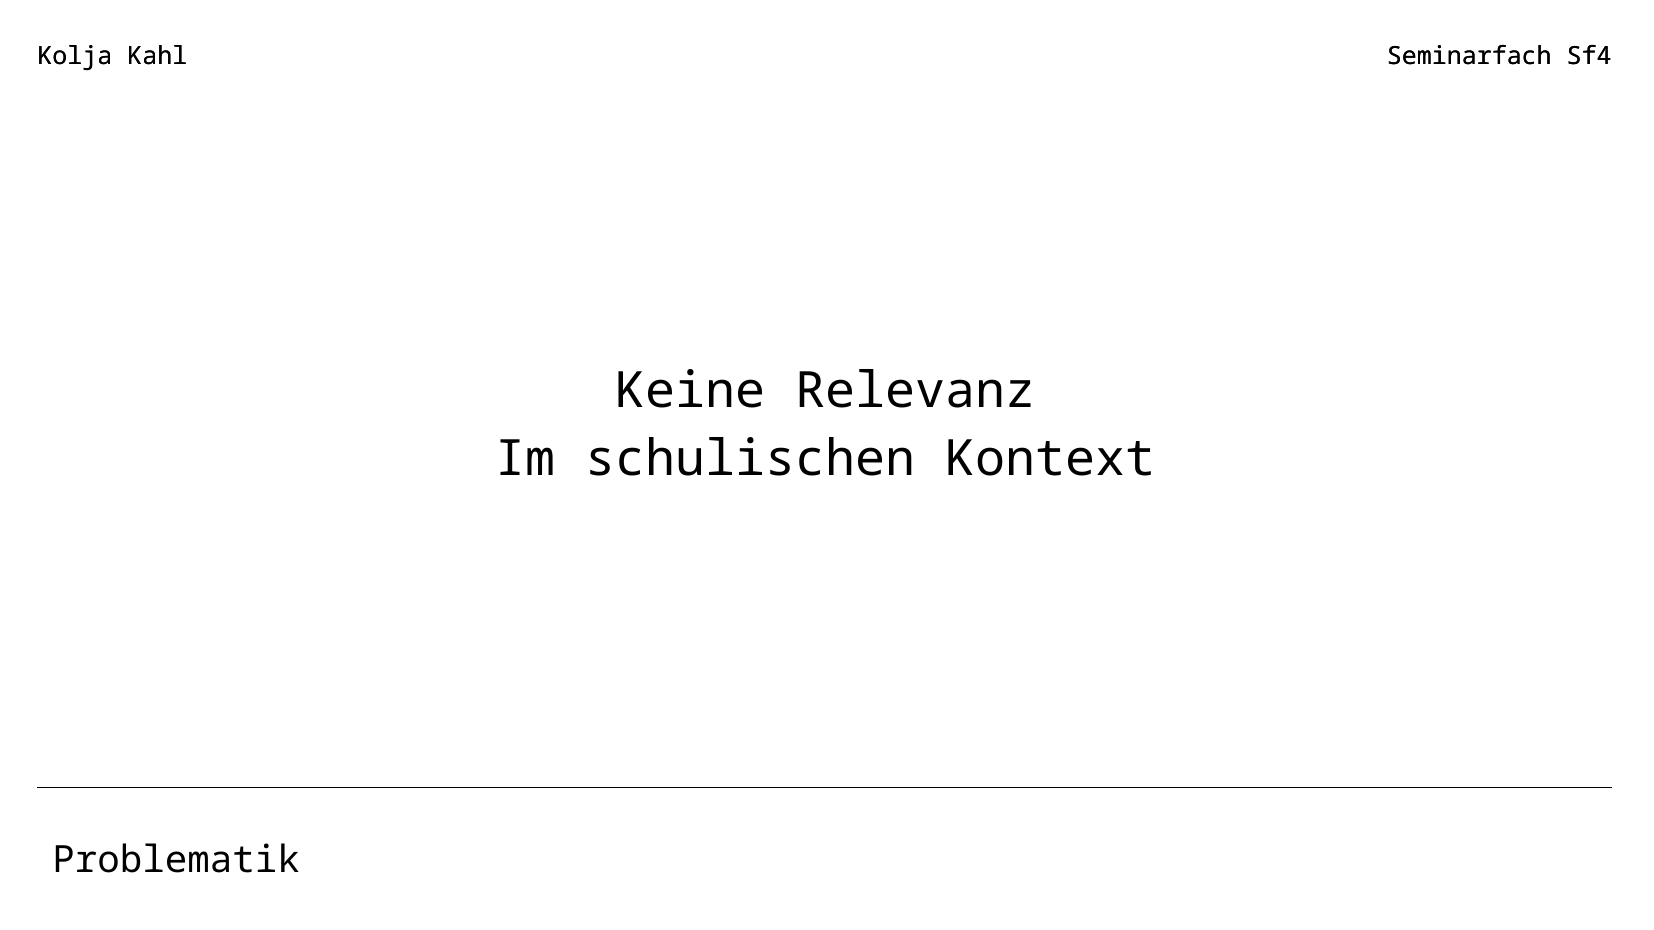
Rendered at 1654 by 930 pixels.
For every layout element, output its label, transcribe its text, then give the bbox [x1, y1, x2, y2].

title Kolja Kahl [37, 37, 225, 76]
text_box Problematik [37, 825, 472, 890]
text_box Keine Relevanz Im schulischen Kontext [37, 131, 1613, 713]
title Seminarfach Sf4 [1312, 37, 1612, 76]
